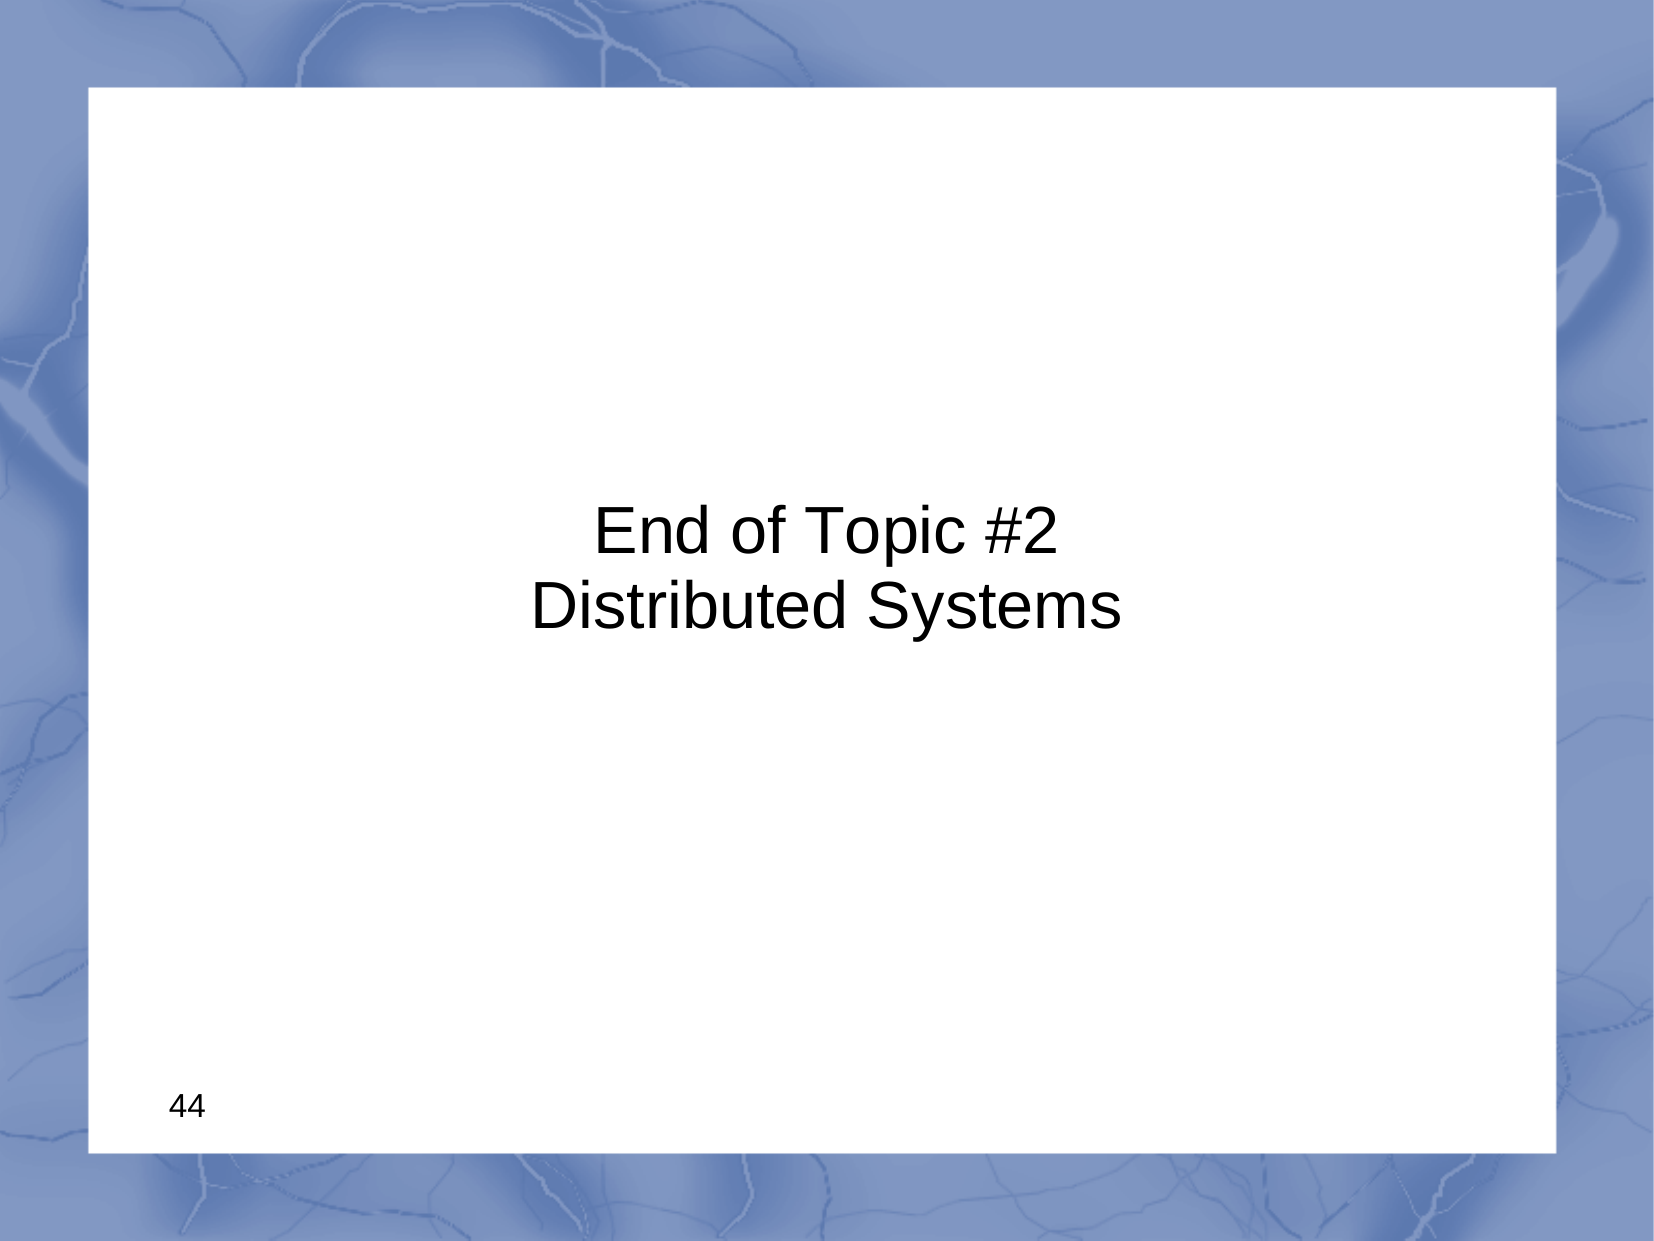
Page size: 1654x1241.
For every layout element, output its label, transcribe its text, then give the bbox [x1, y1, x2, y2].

picture [0, 0, 1654, 1241]
subtitle End of Topic #2 Distributed Systems [118, 492, 1536, 643]
